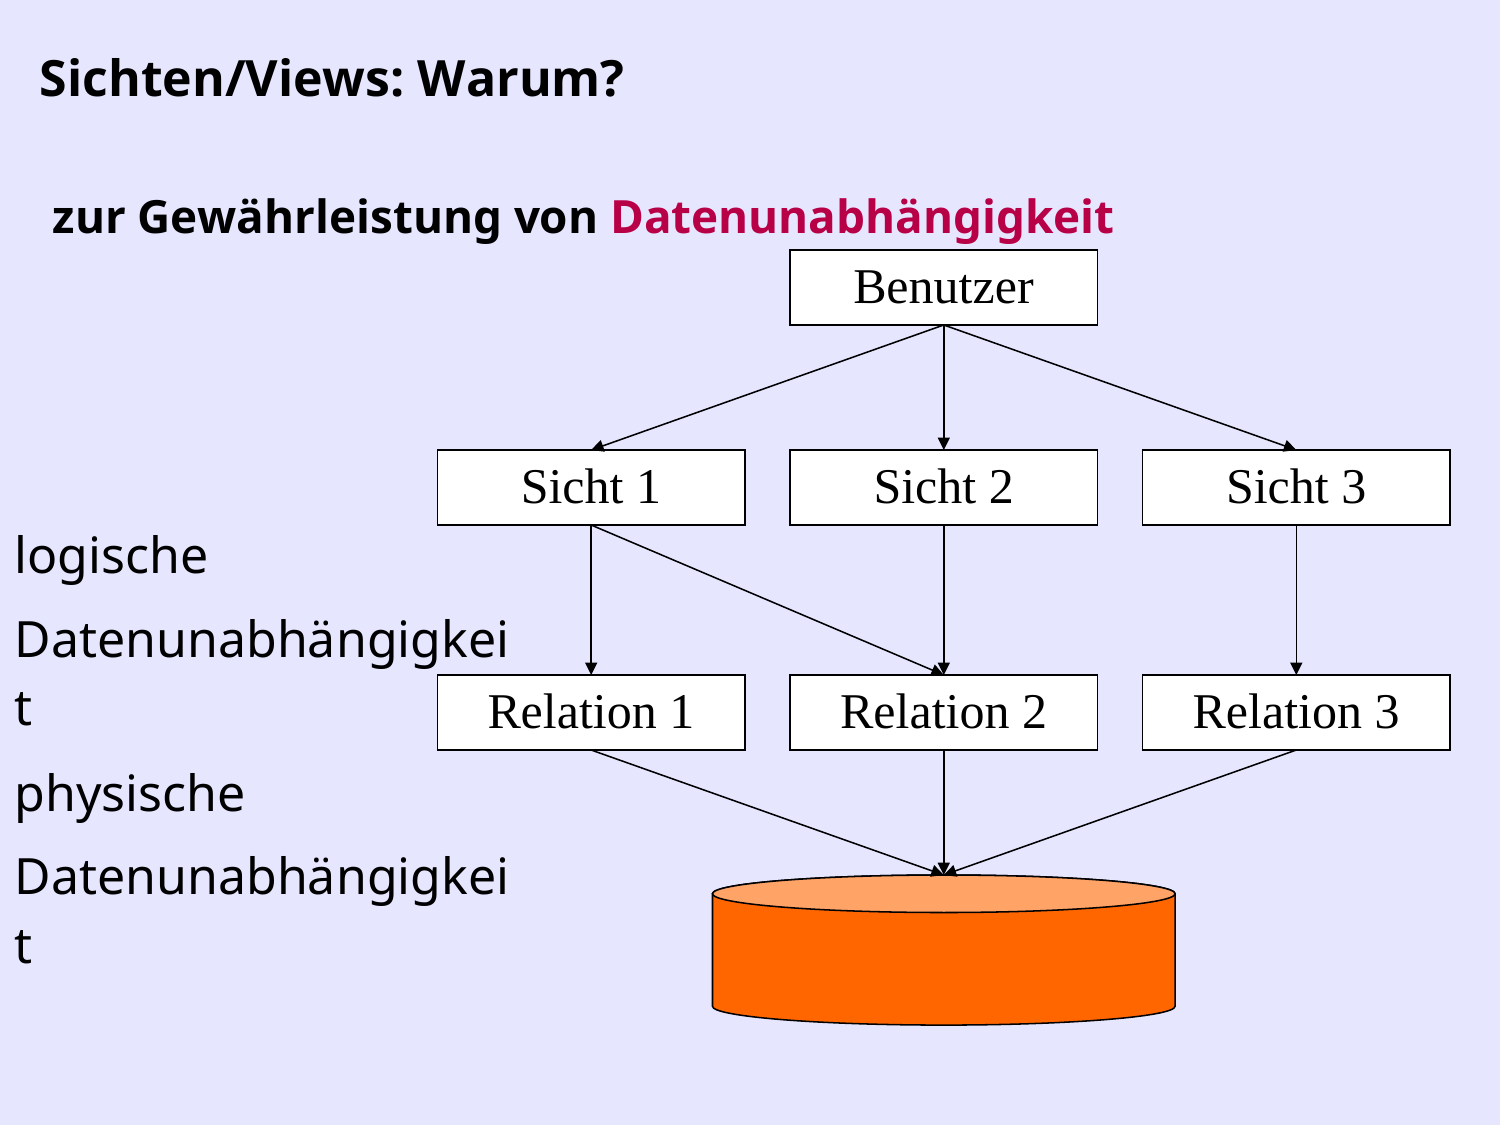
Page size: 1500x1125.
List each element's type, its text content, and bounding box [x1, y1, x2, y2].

text_box Relation 2 [790, 675, 1098, 751]
text_box [712, 894, 1176, 1026]
text_box Relation 3 [1142, 675, 1450, 751]
text_box Relation 1 [526, 675, 745, 751]
text_box 2126 [712, 875, 1176, 913]
text_box Sicht 2 [790, 450, 1098, 526]
text_box Sicht 3 [1142, 450, 1450, 526]
text_box Sicht 1 [437, 450, 745, 526]
title Sichten/Views: Warum? zur Gewährleistung von Datenunabhängigkeit [25, 59, 1388, 257]
text_box logische Datenunabhängigkeit [0, 512, 526, 749]
text_box physische Datenunabhängigkeit [0, 749, 526, 986]
text_box Benutzer [790, 249, 1098, 325]
